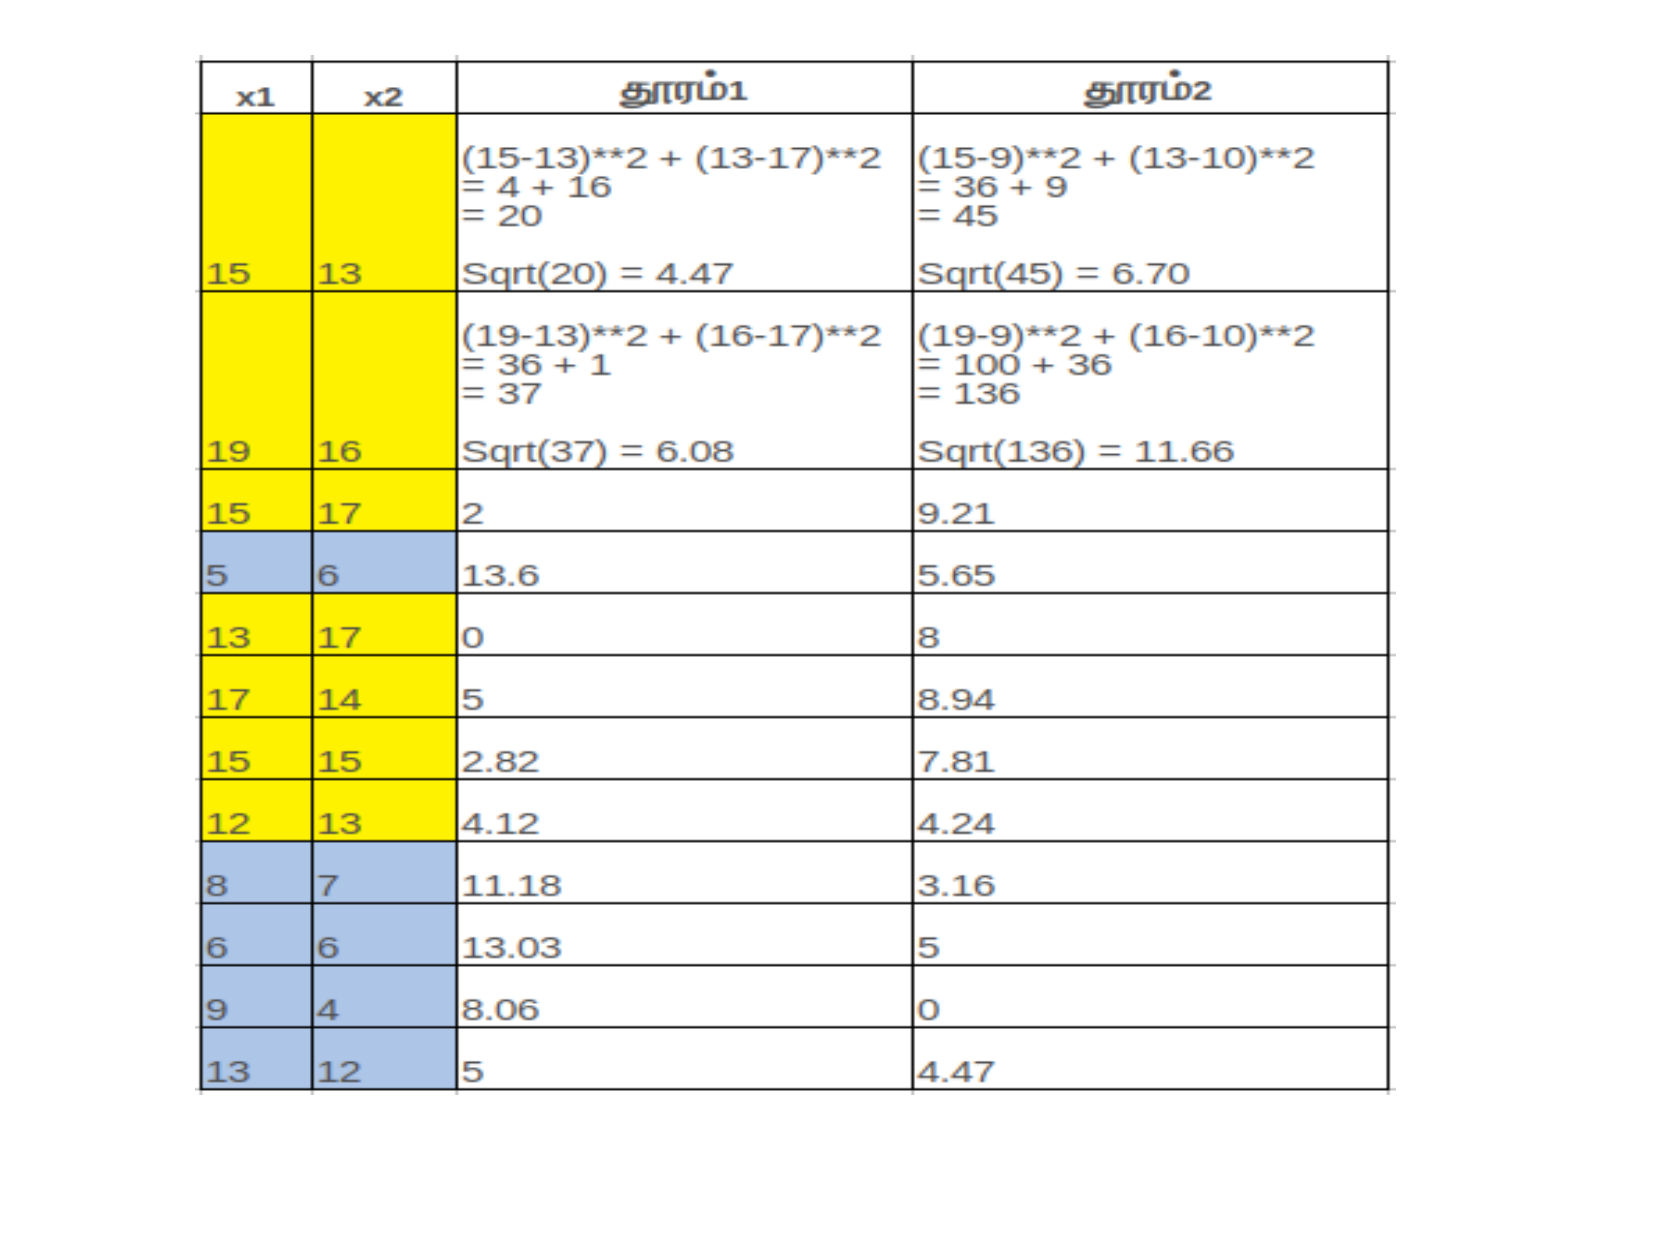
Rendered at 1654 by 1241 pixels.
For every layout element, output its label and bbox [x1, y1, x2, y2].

picture [195, 55, 1396, 1096]
